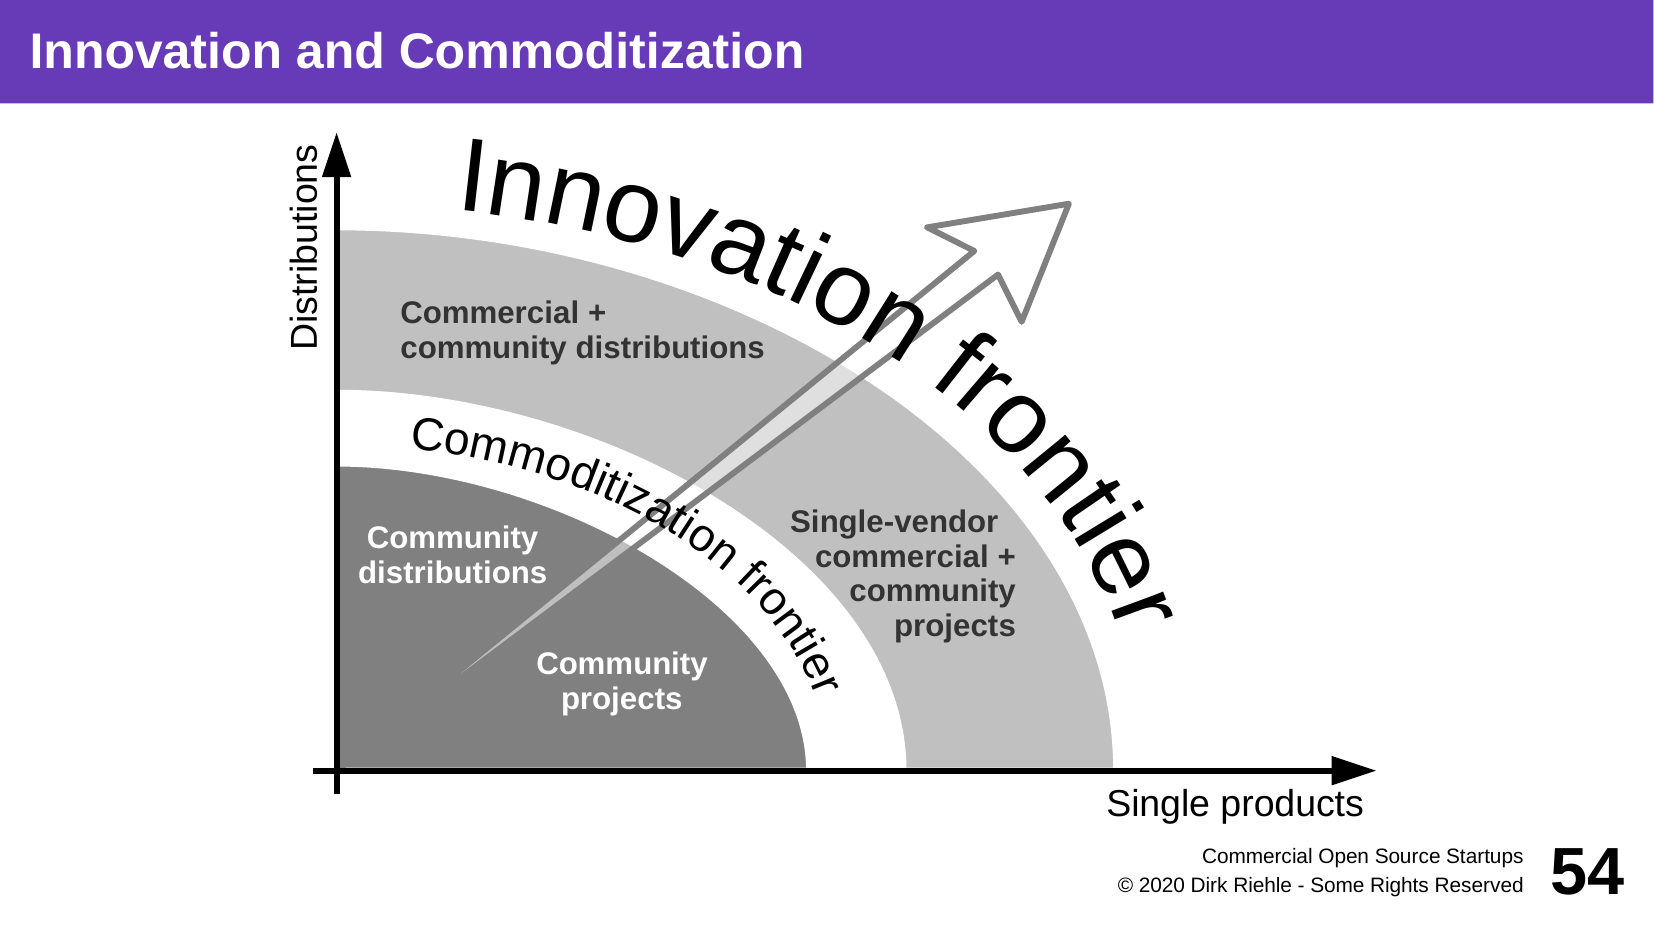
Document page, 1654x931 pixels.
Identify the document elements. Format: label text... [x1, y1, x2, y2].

text_box Community distributions [340, 508, 573, 634]
text_box [839, 307, 914, 375]
text_box Distributions [265, 132, 336, 771]
title Innovation and Commoditization [0, 0, 1654, 104]
text_box [340, 634, 727, 768]
text_box Community projects [501, 634, 727, 752]
text_box Single-vendor commercial + community projects [727, 375, 1029, 768]
text_box Single products [336, 771, 1376, 842]
text_box [911, 203, 1069, 338]
text_box Single-vendor commercial + community projects [997, 404, 1029, 444]
text_box [340, 227, 727, 634]
text_box [1029, 524, 1117, 768]
text_box Commercial + community distributions [388, 267, 839, 393]
